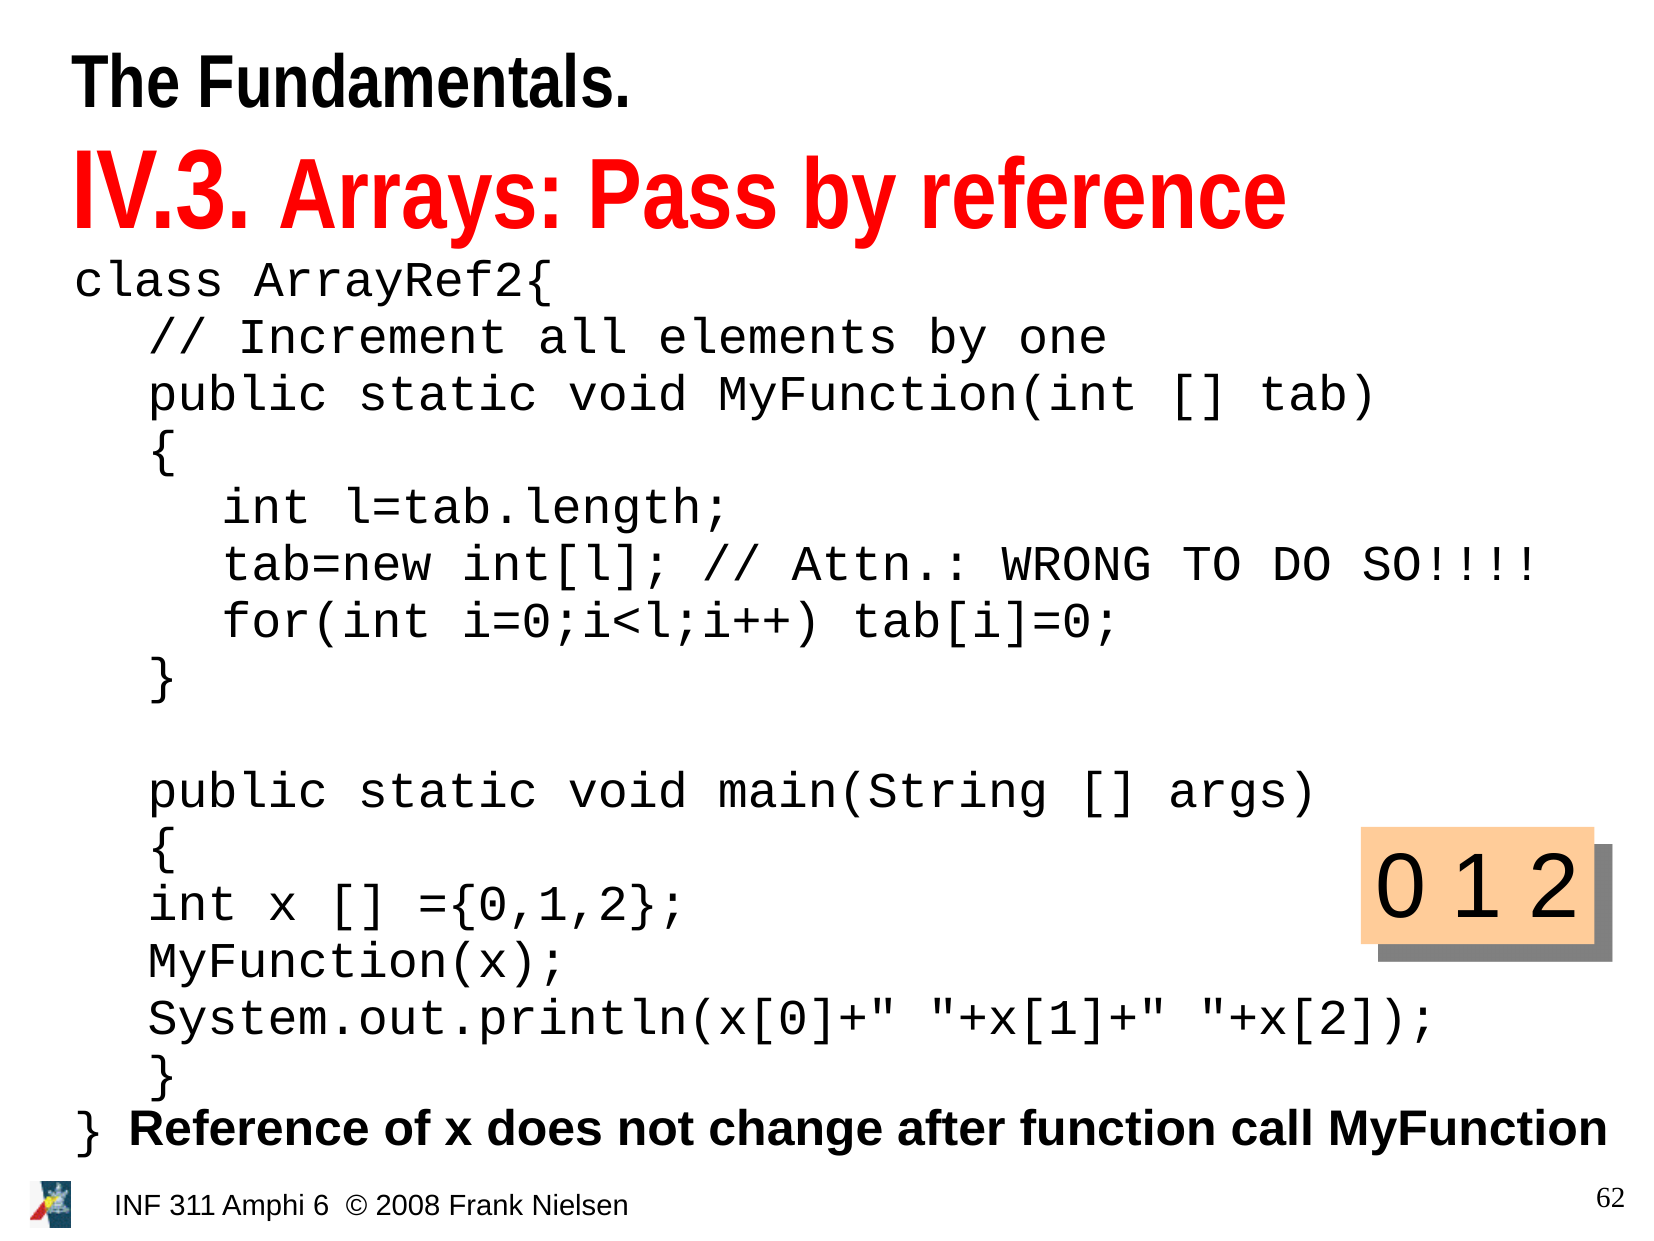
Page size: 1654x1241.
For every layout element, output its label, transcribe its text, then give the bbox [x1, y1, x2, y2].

text_box class ArrayRef2{ // Increment all elements by one public static void MyFunction(int [] tab) { int l=tab.length; tab=new int[l]; // Attn.: WRONG TO DO SO!!!! for(int i=0;i<l;i++) tab[i]=0; } public static void main(String [] args) { int x [] ={0,1,2}; MyFunction(x); System.out.println(x[0]+" "+x[1]+" "+x[2]); } } [59, 247, 1557, 1123]
text_box The Fundamentals. IV.3. Arrays: Pass by reference [56, 29, 1301, 260]
picture [29, 1181, 71, 1228]
text_box Reference of x does not change after function call MyFunction [113, 1092, 1625, 1165]
text_box 0 1 2 [1360, 826, 1595, 945]
